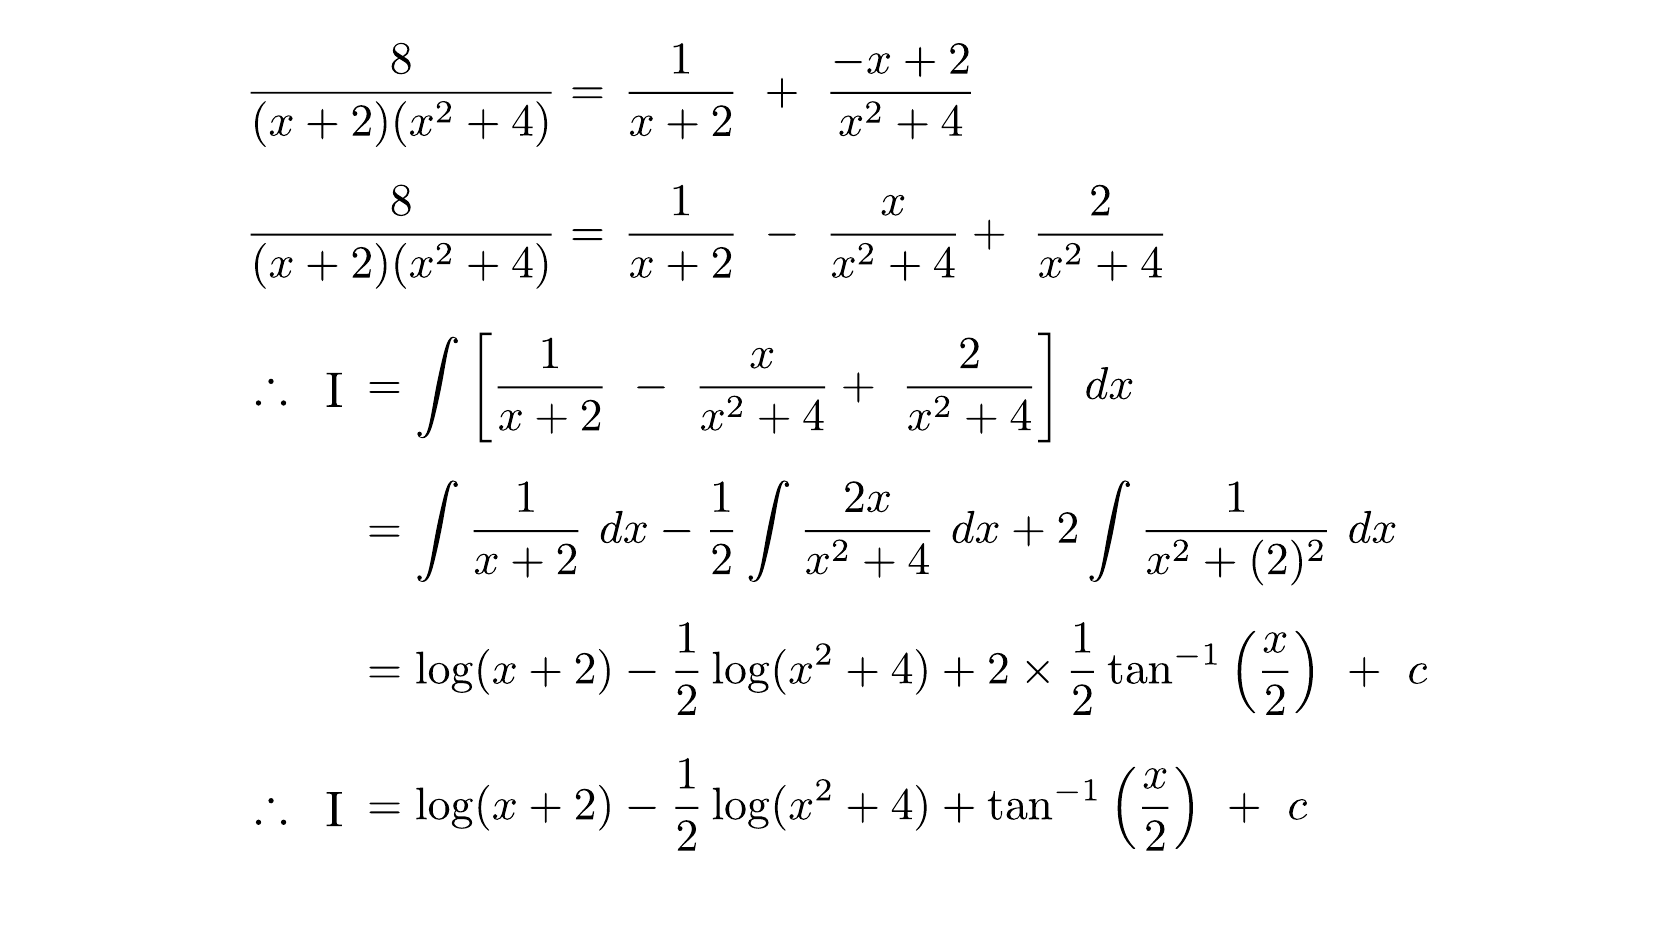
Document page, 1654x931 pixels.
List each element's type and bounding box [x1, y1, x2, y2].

text_box [368, 480, 1396, 586]
text_box [250, 184, 603, 289]
title [47, 36, 1607, 898]
text_box [326, 372, 342, 407]
text_box [250, 42, 603, 147]
text_box [628, 42, 971, 140]
text_box [628, 184, 1164, 282]
text_box [369, 757, 1308, 851]
text_box [368, 332, 1133, 443]
text_box [255, 378, 287, 406]
text_box [255, 798, 287, 825]
text_box [368, 622, 1428, 715]
text_box [326, 792, 342, 827]
